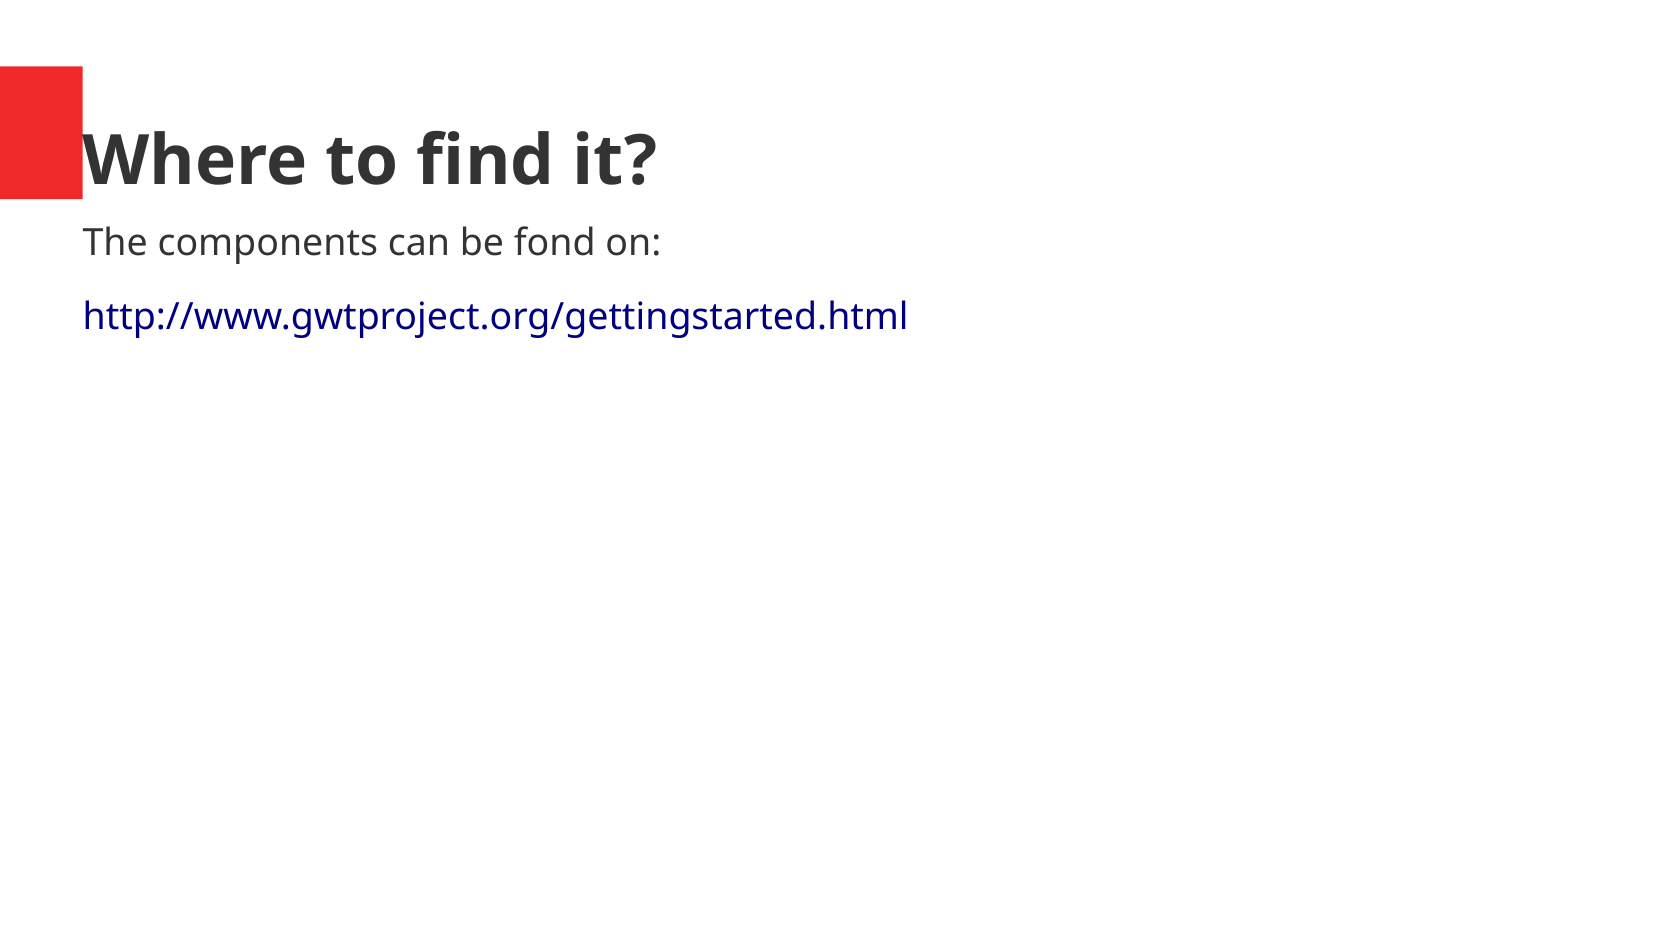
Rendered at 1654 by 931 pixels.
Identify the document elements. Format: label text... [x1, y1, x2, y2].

list The components can be fond on: http://www.gwtproject.org/gettingstarted.html [82, 217, 1571, 430]
title Where to find it? [82, 33, 1571, 196]
